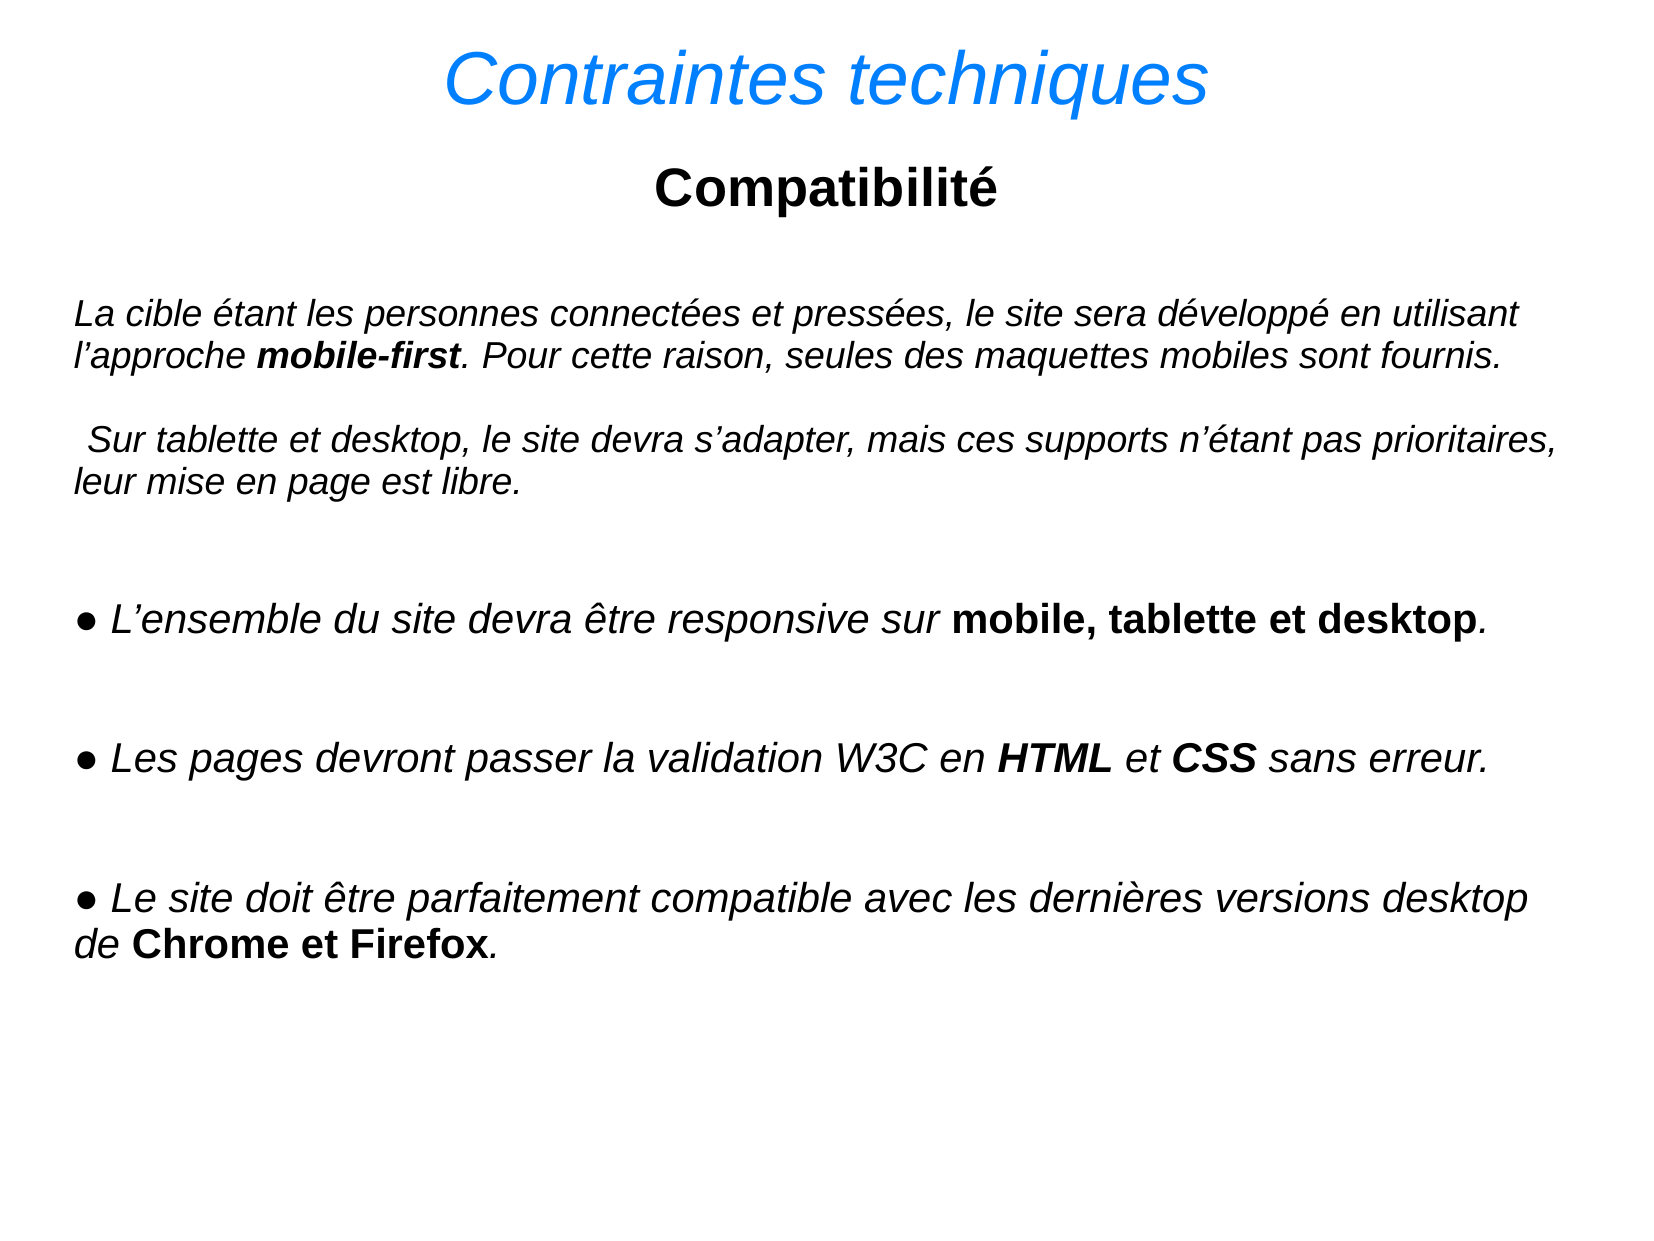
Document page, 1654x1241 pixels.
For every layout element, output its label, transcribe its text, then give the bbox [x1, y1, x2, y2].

text_box Contraintes techniques Compatibilité La cible étant les personnes connectées et pressées, le site sera développé en utilisant l’approche mobile-first. Pour cette raison, seules des maquettes mobiles sont fournis. Sur tablette et desktop, le site devra s’adapter, mais ces supports n’étant pas prioritaires, leur mise en page est libre. ● L’ensemble du site devra être responsive sur mobile, tablette et desktop. ● Les pages devront passer la validation W3C en HTML et CSS sans erreur. ● Le site doit être parfaitement compatible avec les dernières versions desktop de Chrome et Firefox. [59, 29, 1595, 1130]
